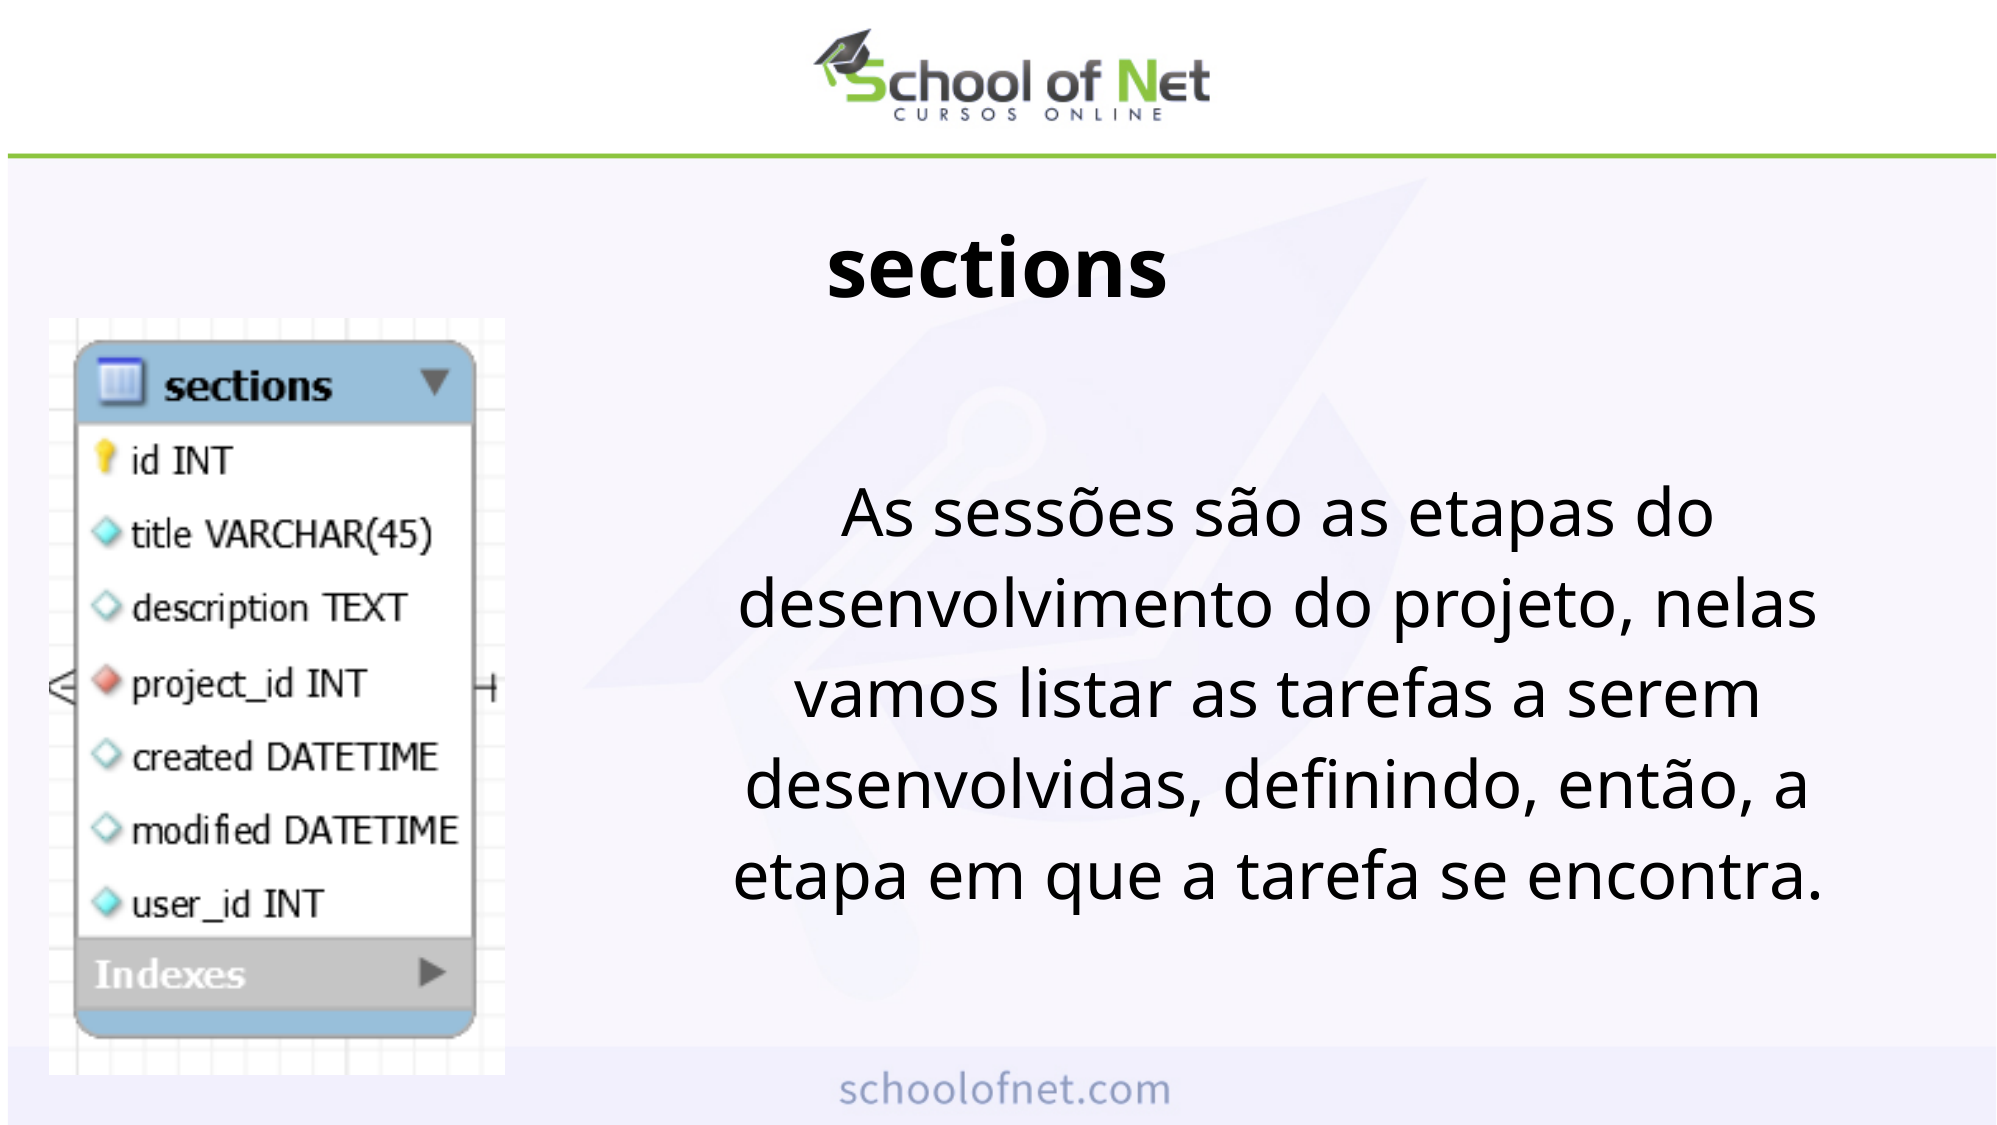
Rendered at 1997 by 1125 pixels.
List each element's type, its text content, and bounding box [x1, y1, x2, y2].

text_box As sessões são as etapas do desenvolvimento do projeto, nelas vamos listar as tarefas a serem desenvolvidas, definindo, então, a etapa em que a tarefa se encontra. [661, 378, 1897, 1006]
title sections [99, 171, 1897, 360]
picture [7, 5, 1997, 1125]
